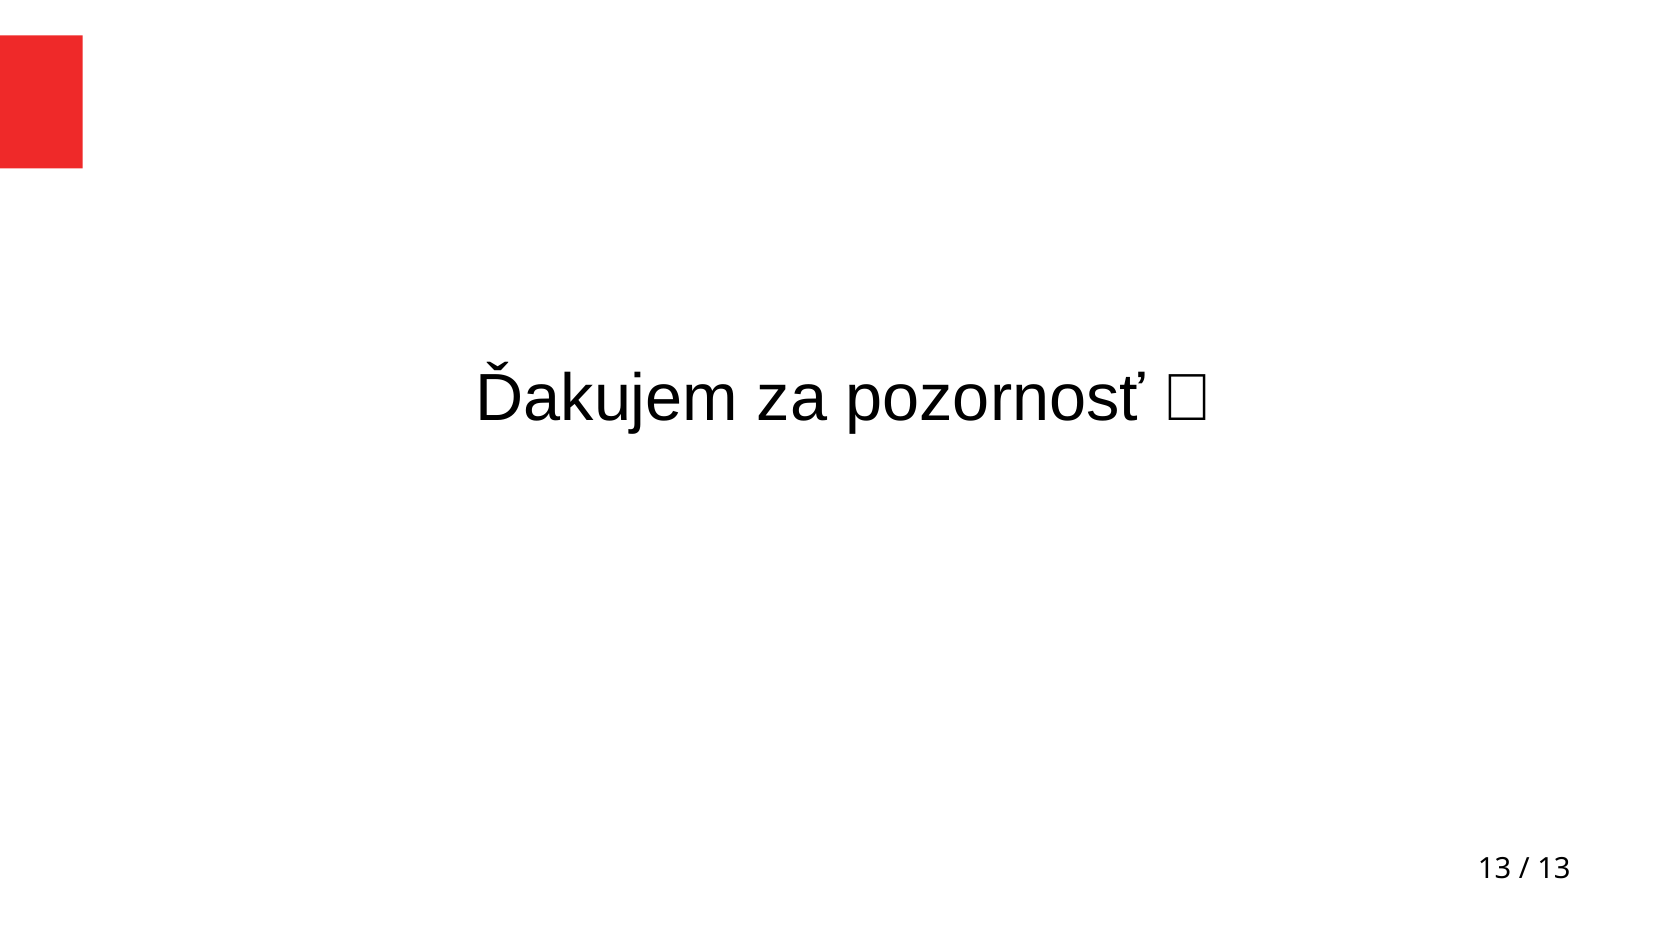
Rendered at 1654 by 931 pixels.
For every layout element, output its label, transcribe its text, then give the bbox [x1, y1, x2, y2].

subtitle Ďakujem za pozornosť 📜 [118, 37, 1571, 758]
